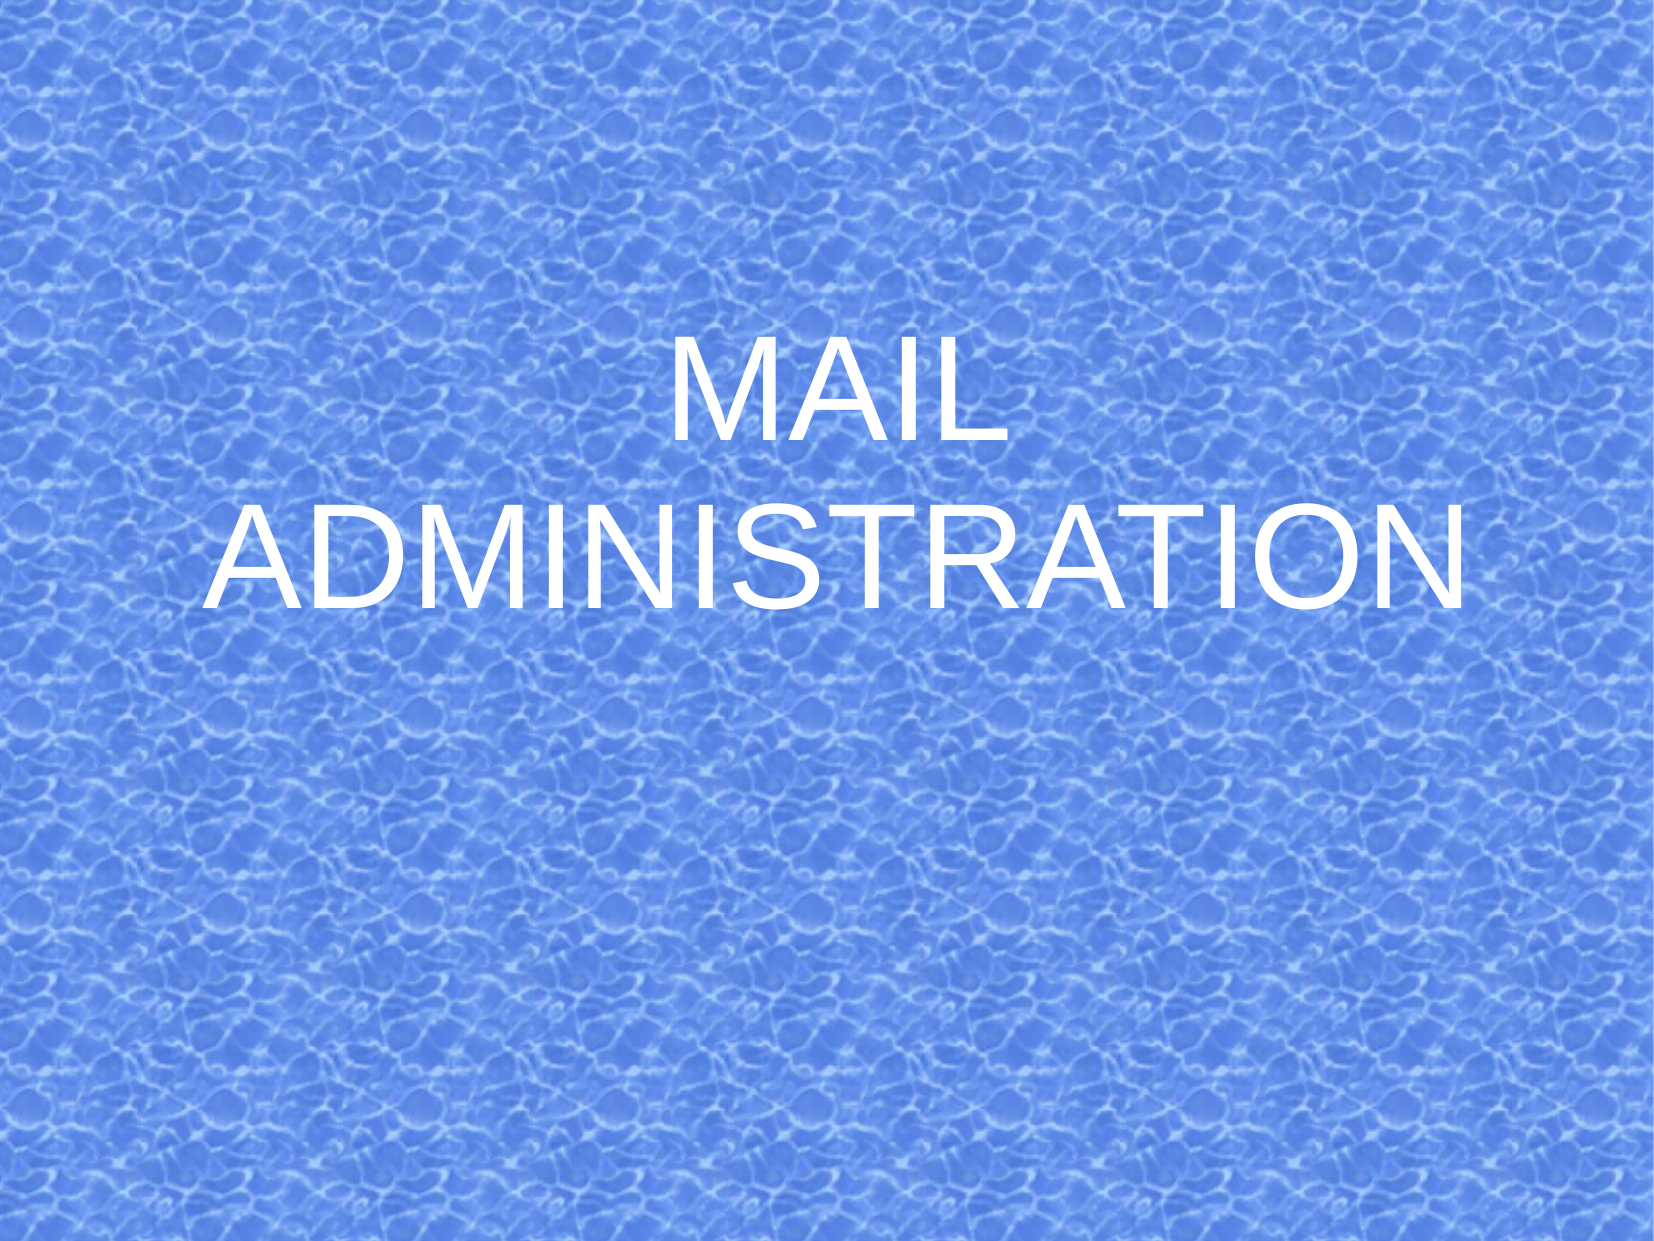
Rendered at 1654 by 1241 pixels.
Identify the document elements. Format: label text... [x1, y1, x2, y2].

title MAIL ADMINISTRATION [94, 330, 1583, 615]
picture [0, 0, 1654, 1241]
